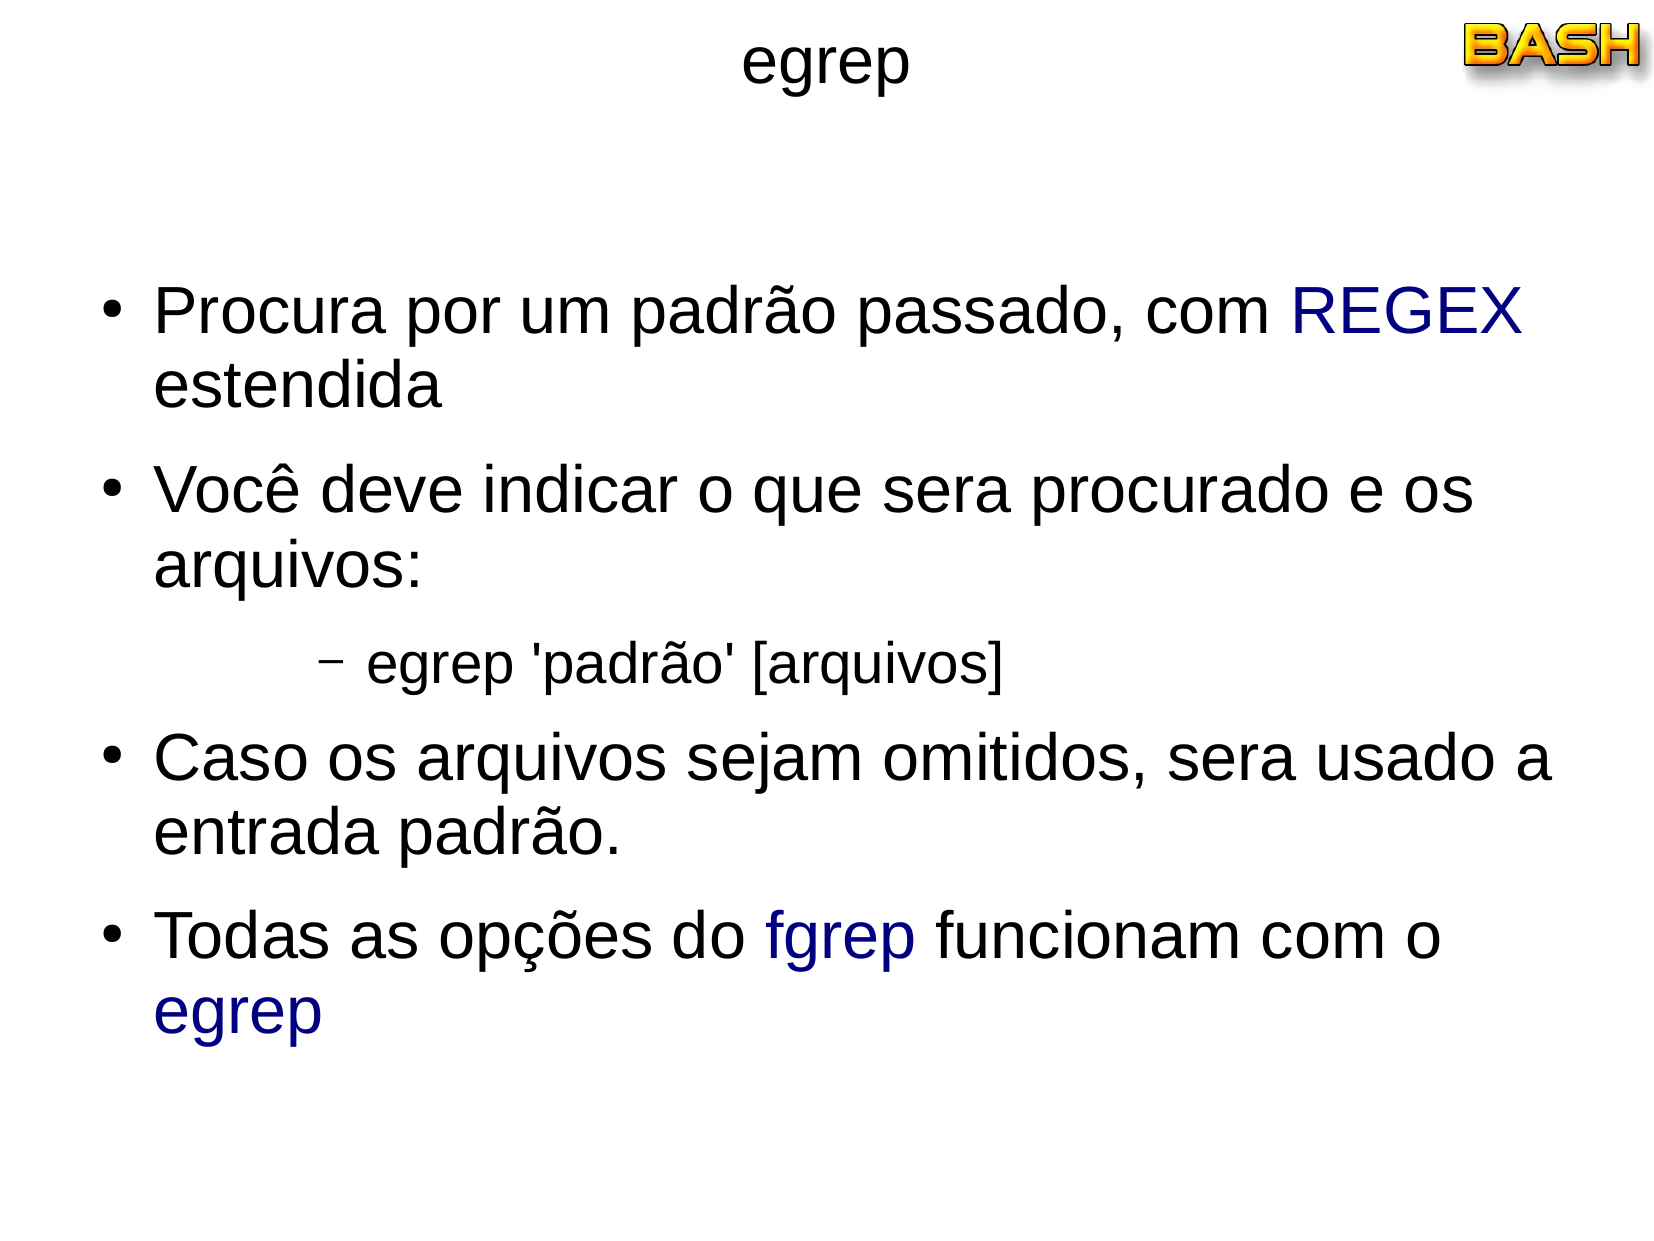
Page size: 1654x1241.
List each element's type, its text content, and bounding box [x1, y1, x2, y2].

list Procura por um padrão passado, com REGEX estendida Você deve indicar o que sera procurado e os arquivos: egrep 'padrão' [arquivos] Caso os arquivos sejam omitidos, sera usado a entrada padrão. Todas as opções do fgrep funcionam com o egrep [82, 272, 1571, 1049]
picture [1450, 0, 1654, 96]
title egrep [82, 22, 1571, 98]
